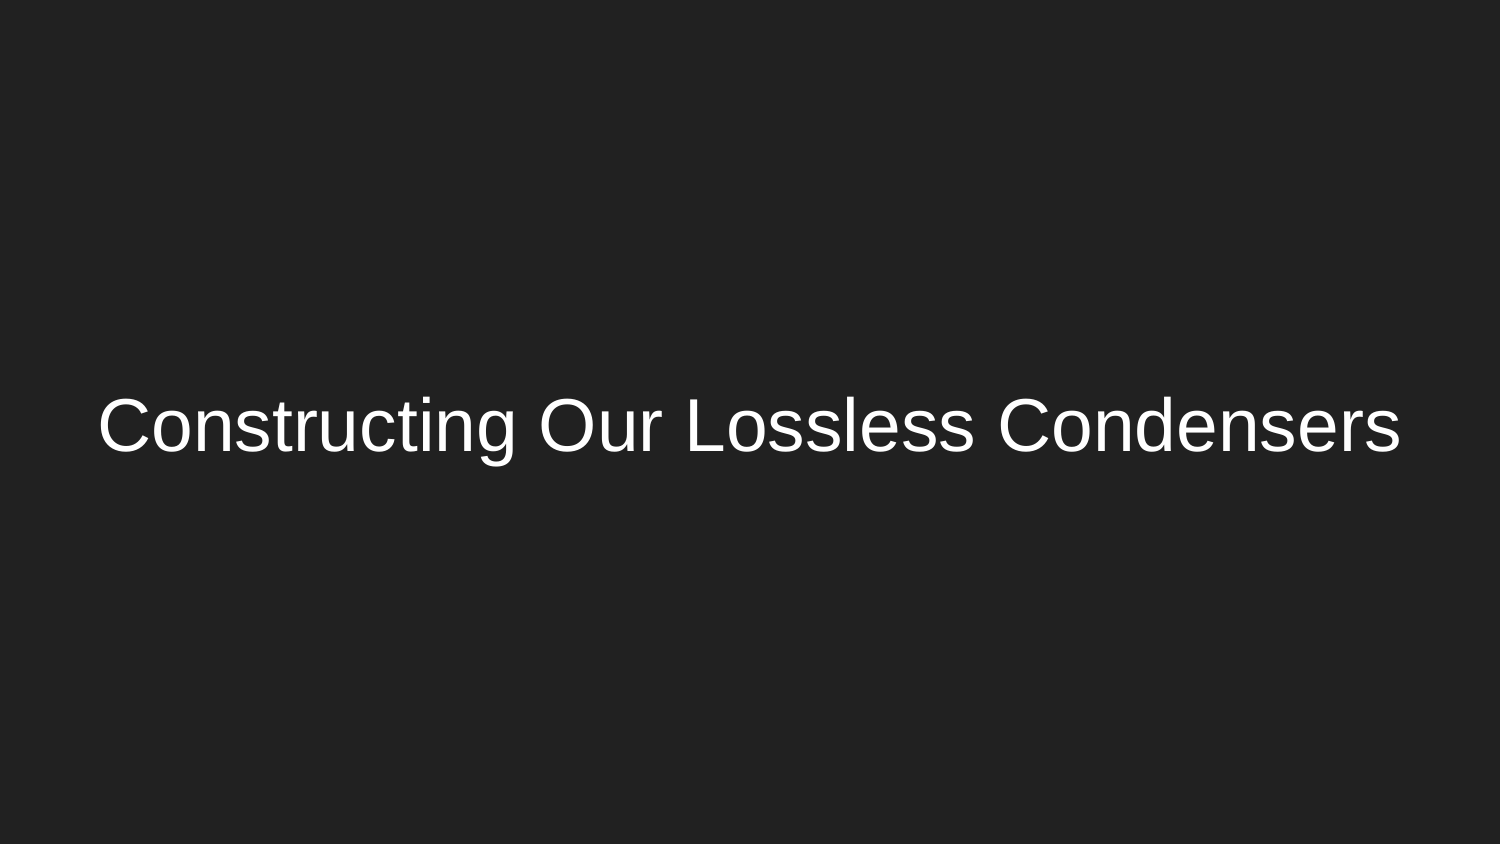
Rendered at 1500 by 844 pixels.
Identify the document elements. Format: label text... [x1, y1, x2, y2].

title Constructing Our Lossless Condensers [51, 352, 1449, 491]
